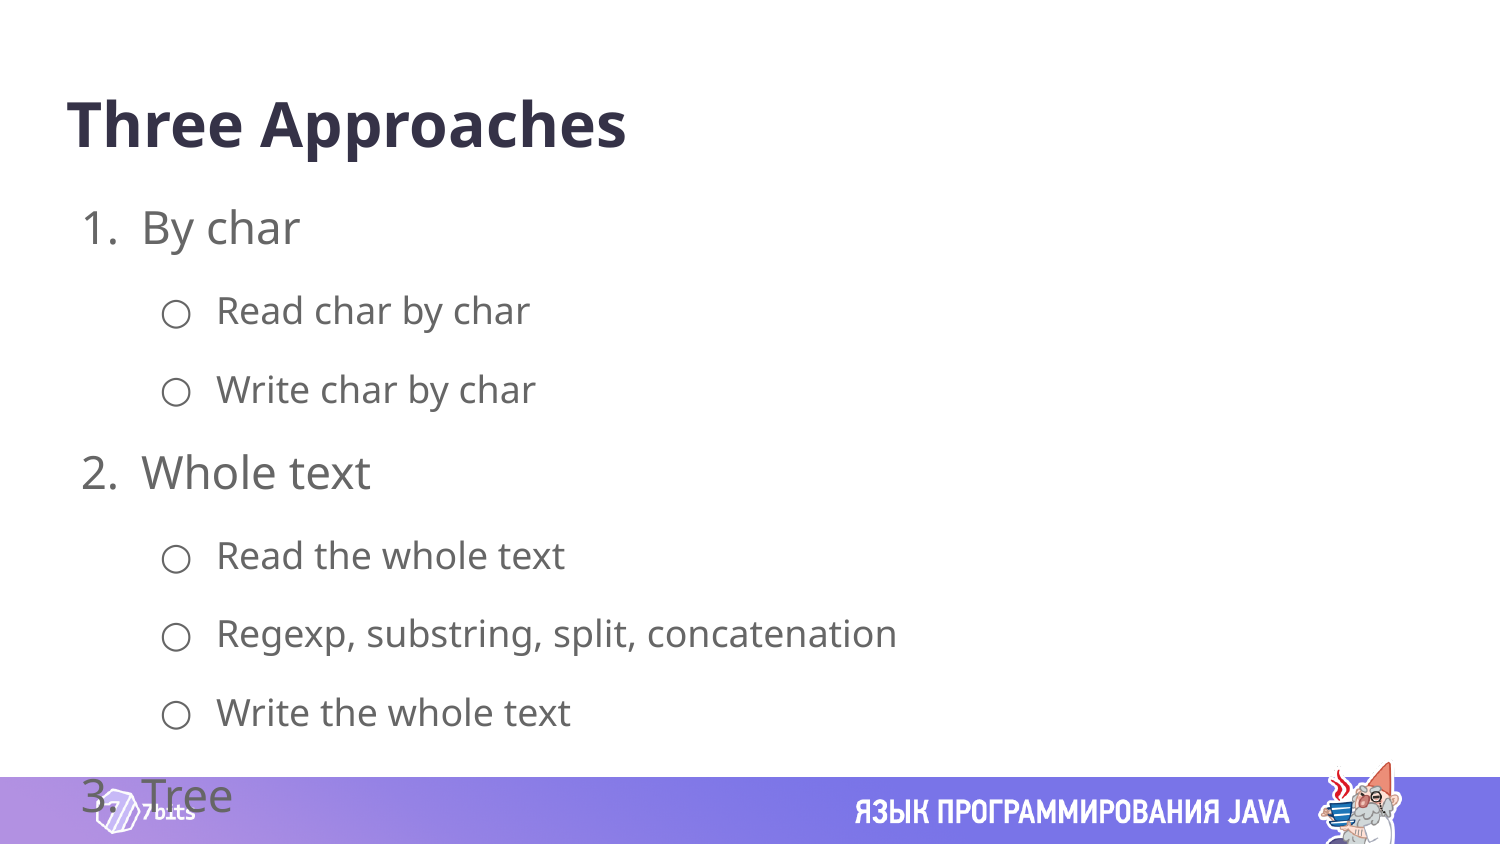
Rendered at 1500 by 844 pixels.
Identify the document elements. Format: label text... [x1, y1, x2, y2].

title Three Approaches [51, 69, 1449, 164]
list By char Read char by char Write char by char Whole text Read the whole text Regexp, substring, split, concatenation Write the whole text Tree Read and parse the whole text to tree of blocks Write the tree with correct indentation [51, 184, 1449, 745]
picture [0, 717, 1500, 844]
